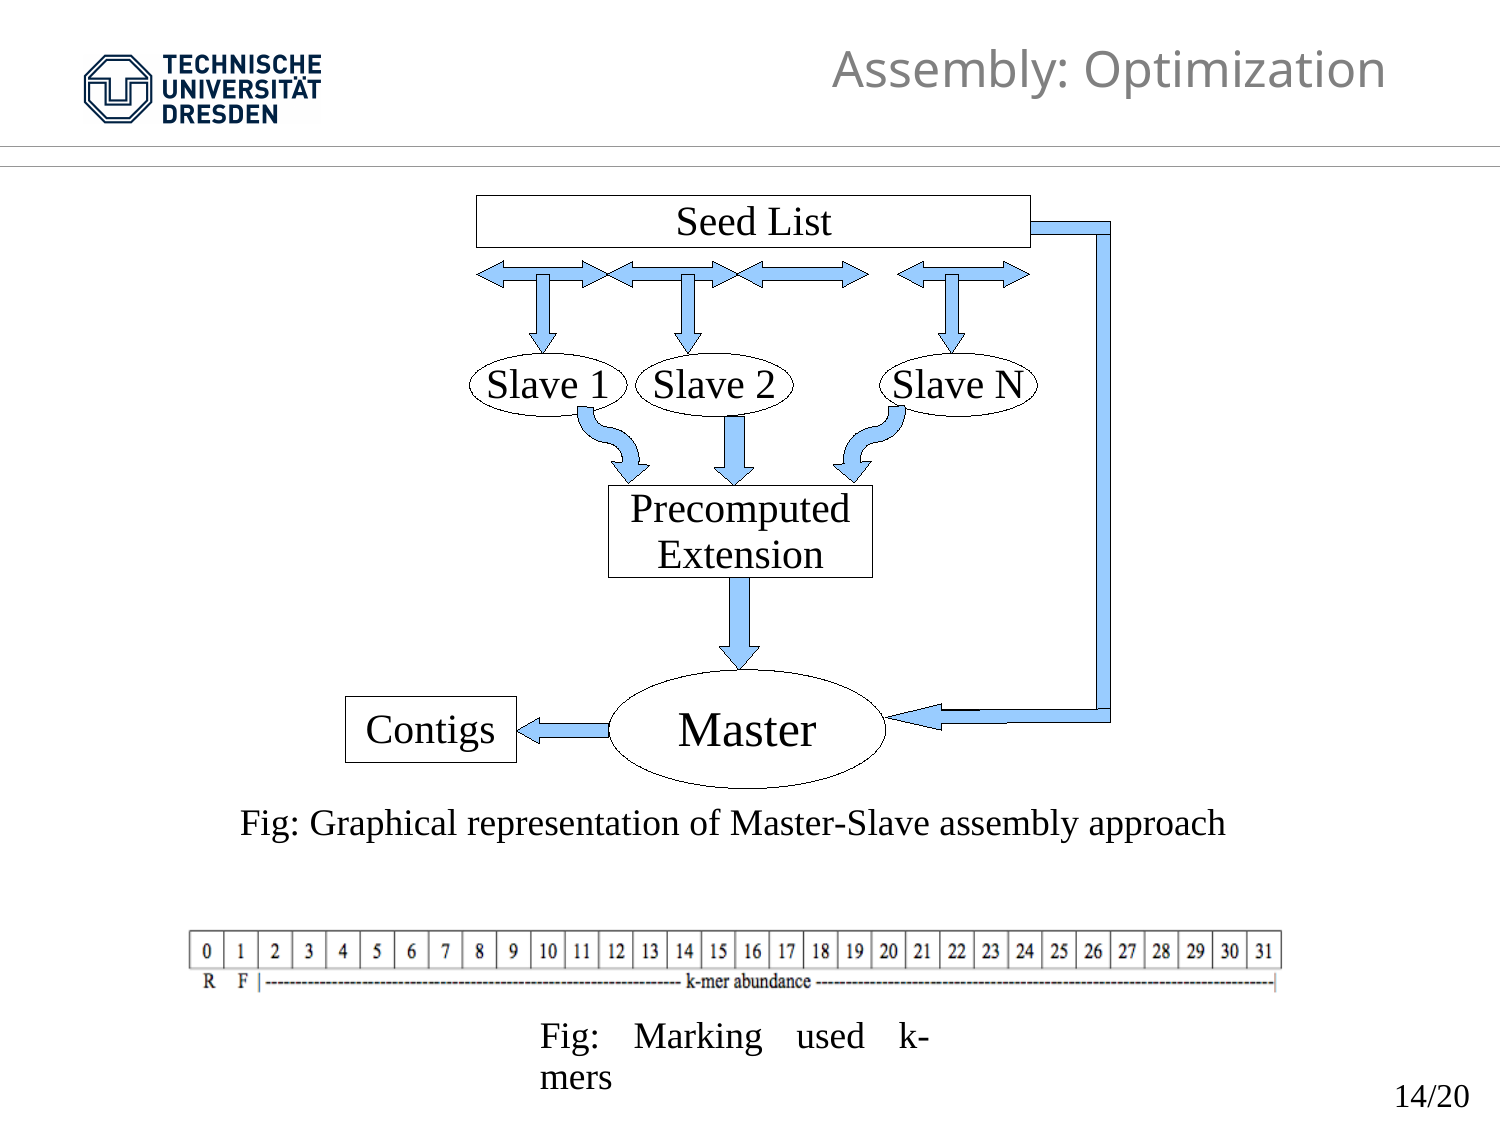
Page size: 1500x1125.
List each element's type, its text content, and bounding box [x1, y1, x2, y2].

text_box Master [609, 669, 886, 789]
picture [180, 914, 1291, 1003]
text_box [897, 261, 1030, 354]
picture [83, 54, 321, 124]
text_box [577, 406, 650, 484]
text_box Fig: Graphical representation of Master-Slave assembly approach [225, 795, 1426, 903]
text_box Slave N [879, 353, 1038, 417]
text_box [516, 717, 609, 744]
title Assembly: Optimization [498, 0, 1388, 136]
text_box Slave 1 [469, 353, 628, 417]
text_box [885, 221, 1111, 731]
text_box Precomputed Extension [608, 485, 873, 578]
text_box [476, 260, 869, 354]
text_box [719, 577, 760, 670]
text_box Contigs [345, 696, 517, 763]
text_box Seed List [476, 195, 1031, 248]
text_box [833, 405, 906, 483]
text_box Fig: Marking used k-mers [525, 1007, 946, 1115]
text_box [714, 416, 754, 486]
text_box Slave 2 [635, 353, 794, 417]
